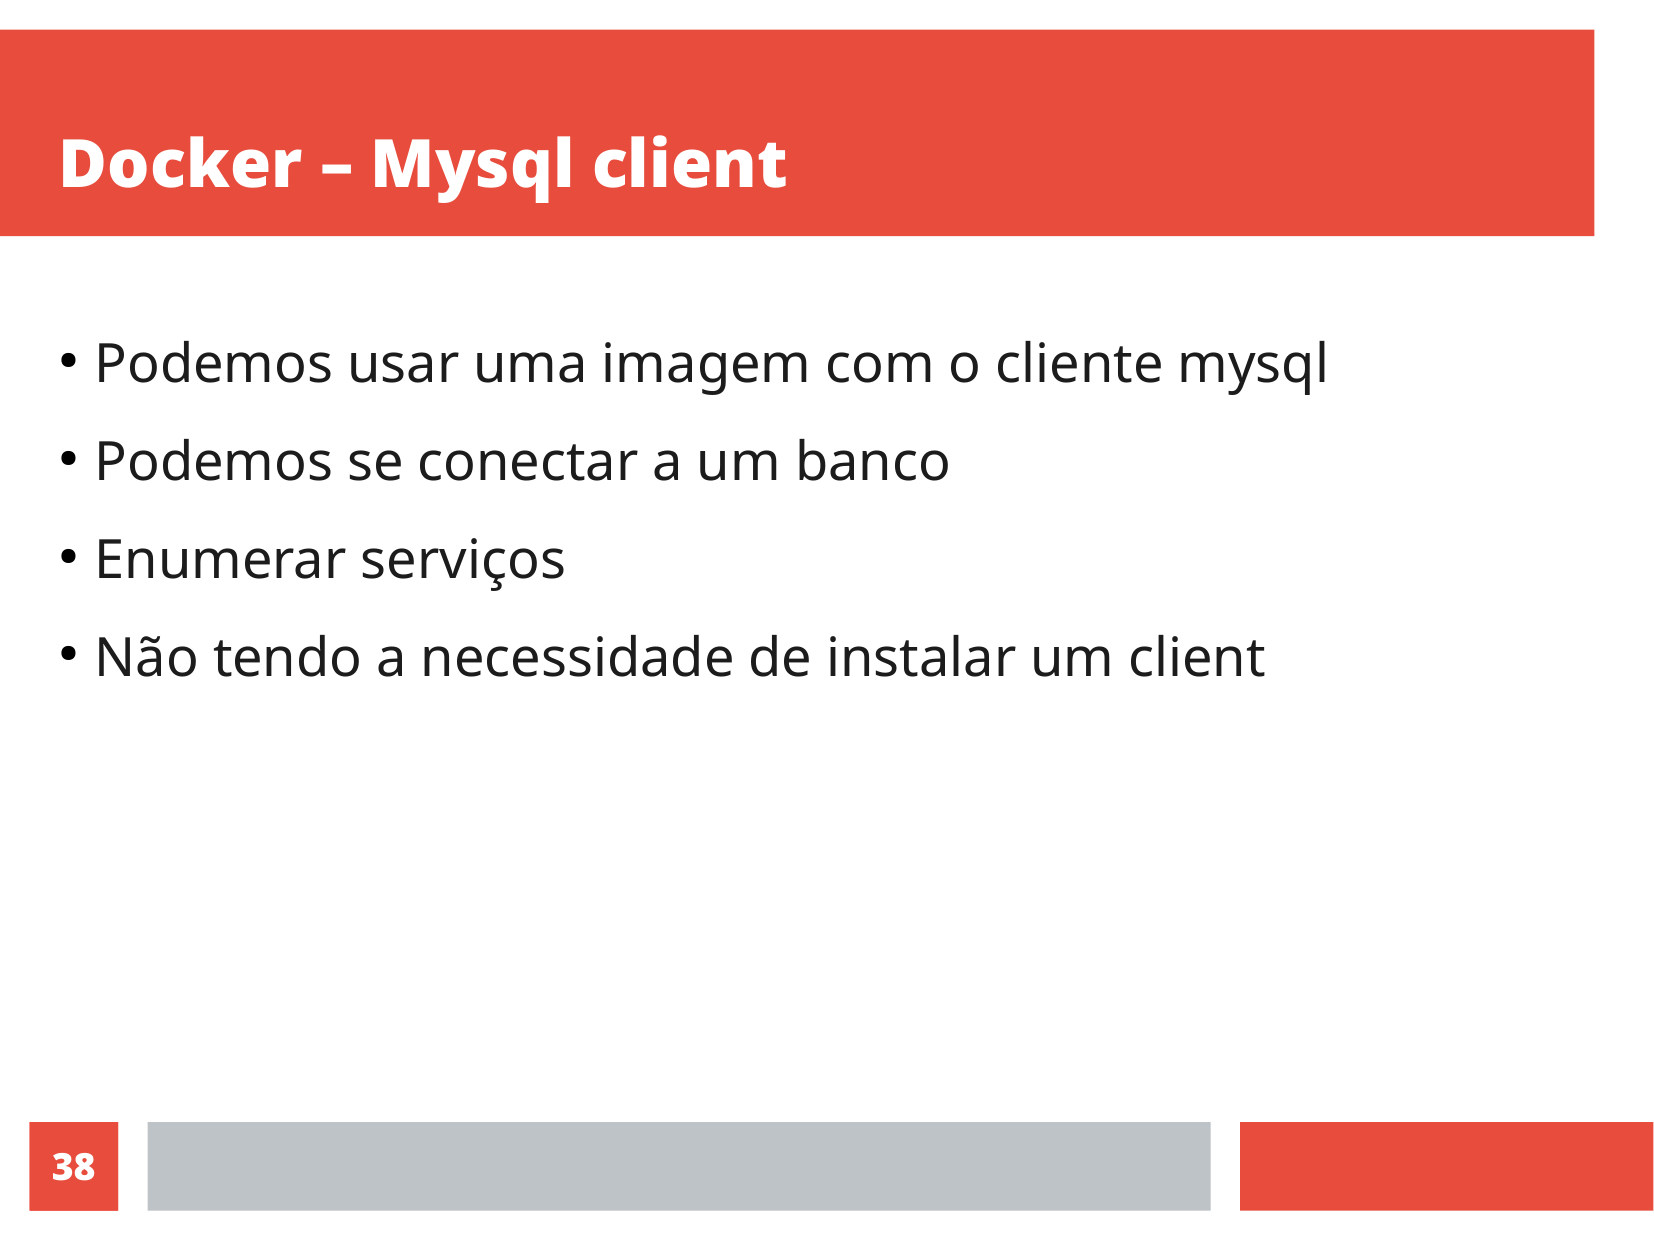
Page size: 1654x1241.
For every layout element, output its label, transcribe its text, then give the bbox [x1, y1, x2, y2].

title Docker – Mysql client [59, 59, 1595, 207]
list Podemos usar uma imagem com o cliente mysql Podemos se conectar a um banco Enumerar serviços Não tendo a necessidade de instalar um client [59, 324, 1565, 1093]
